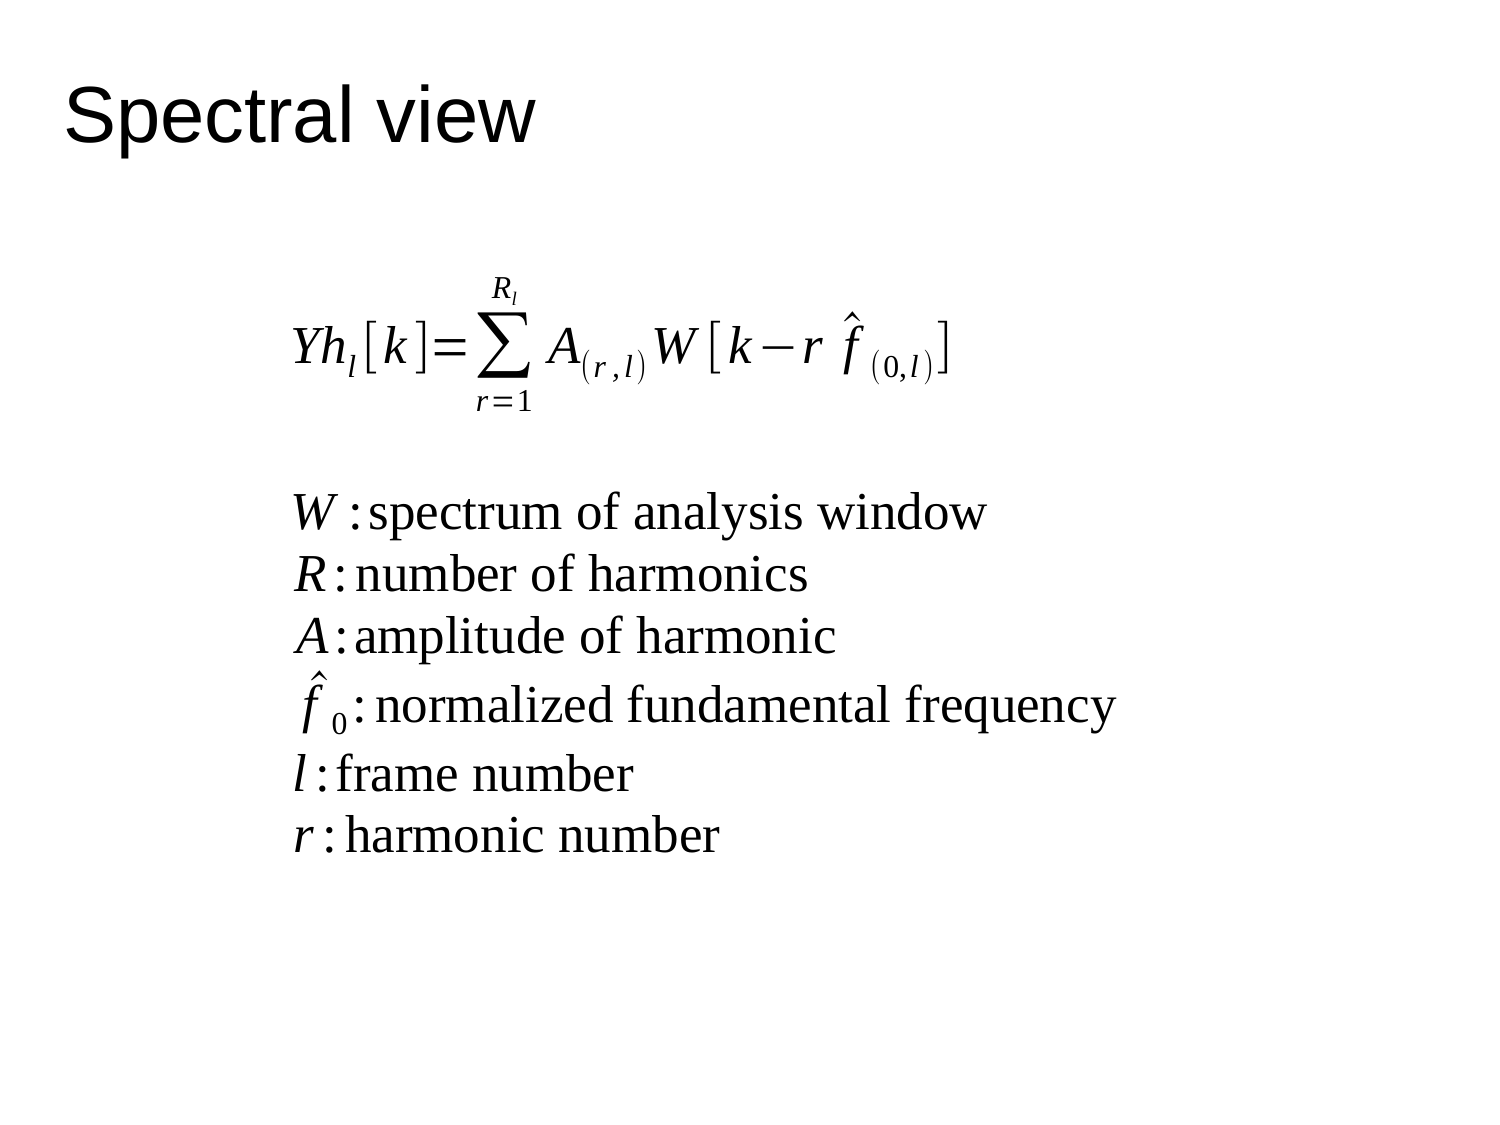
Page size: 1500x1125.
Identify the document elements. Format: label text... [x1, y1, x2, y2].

chart [285, 269, 1125, 927]
title Spectral view [63, 21, 1414, 209]
